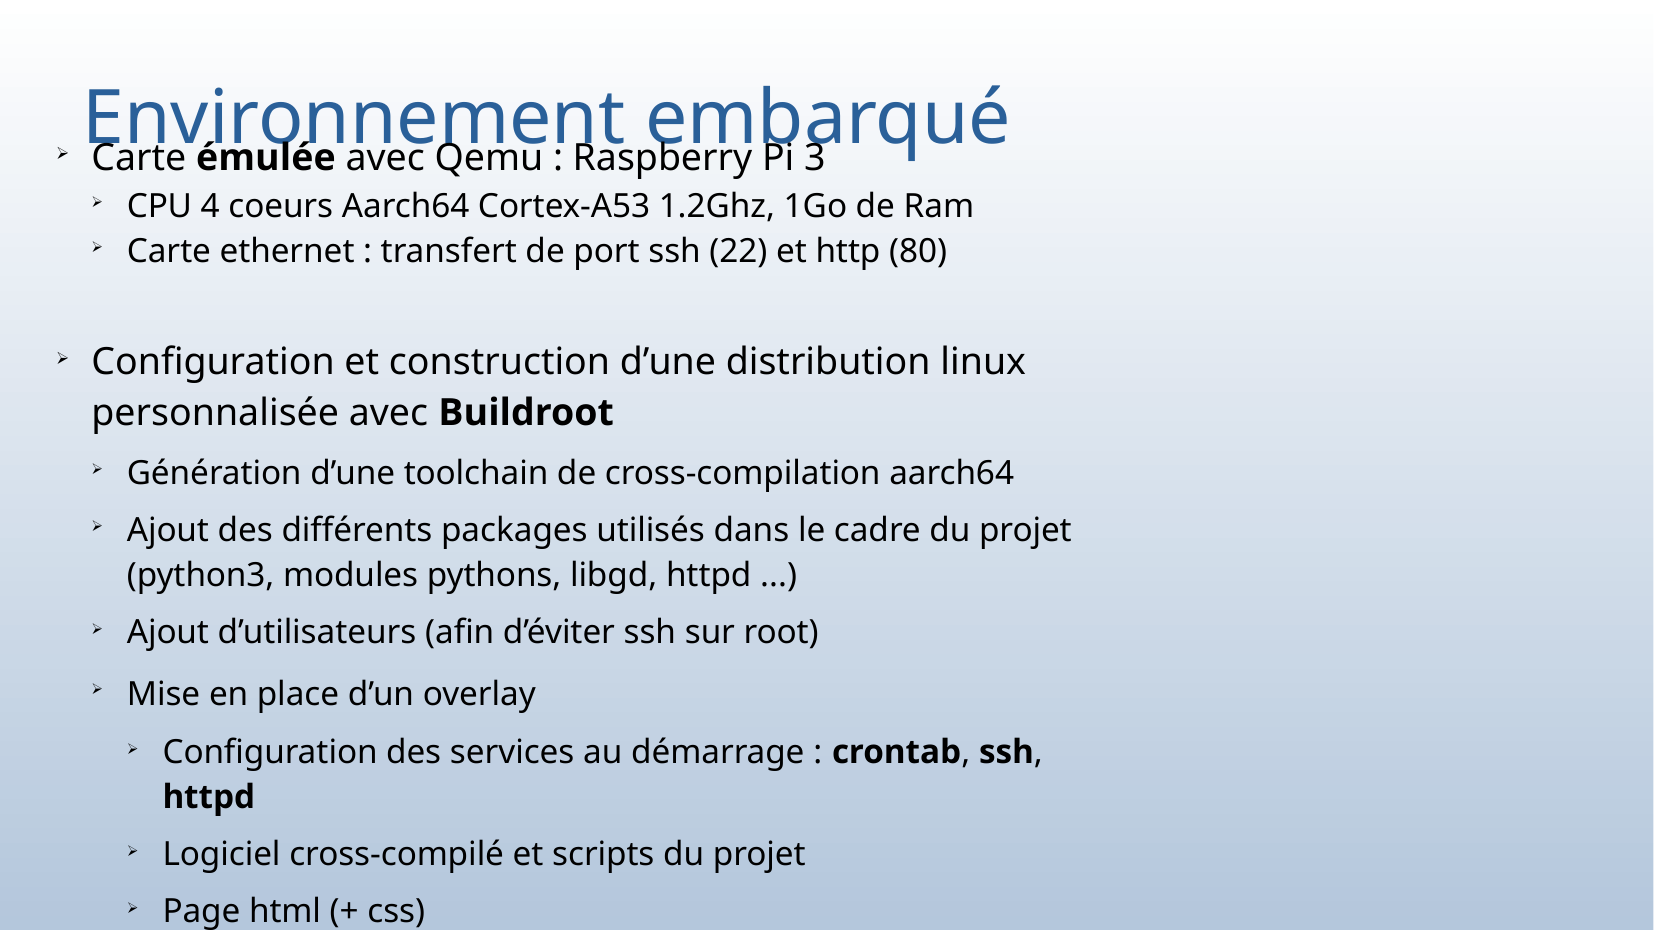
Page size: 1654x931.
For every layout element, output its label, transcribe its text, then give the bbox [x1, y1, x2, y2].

title Environnement embarqué [82, 37, 1571, 193]
text_box Carte émulée avec Qemu : Raspberry Pi 3 CPU 4 coeurs Aarch64 Cortex-A53 1.2Ghz, 1Go de Ram Carte ethernet : transfert de port ssh (22) et http (80) Configuration et construction d’une distribution linux personnalisée avec Buildroot Génération d’une toolchain de cross-compilation aarch64 Ajout des différents packages utilisés dans le cadre du projet (python3, modules pythons, libgd, httpd ...) Ajout d’utilisateurs (afin d’éviter ssh sur root) Mise en place d’un overlay Configuration des services au démarrage : crontab, ssh, httpd Logiciel cross-compilé et scripts du projet Page html (+ css) [41, 147, 1123, 916]
